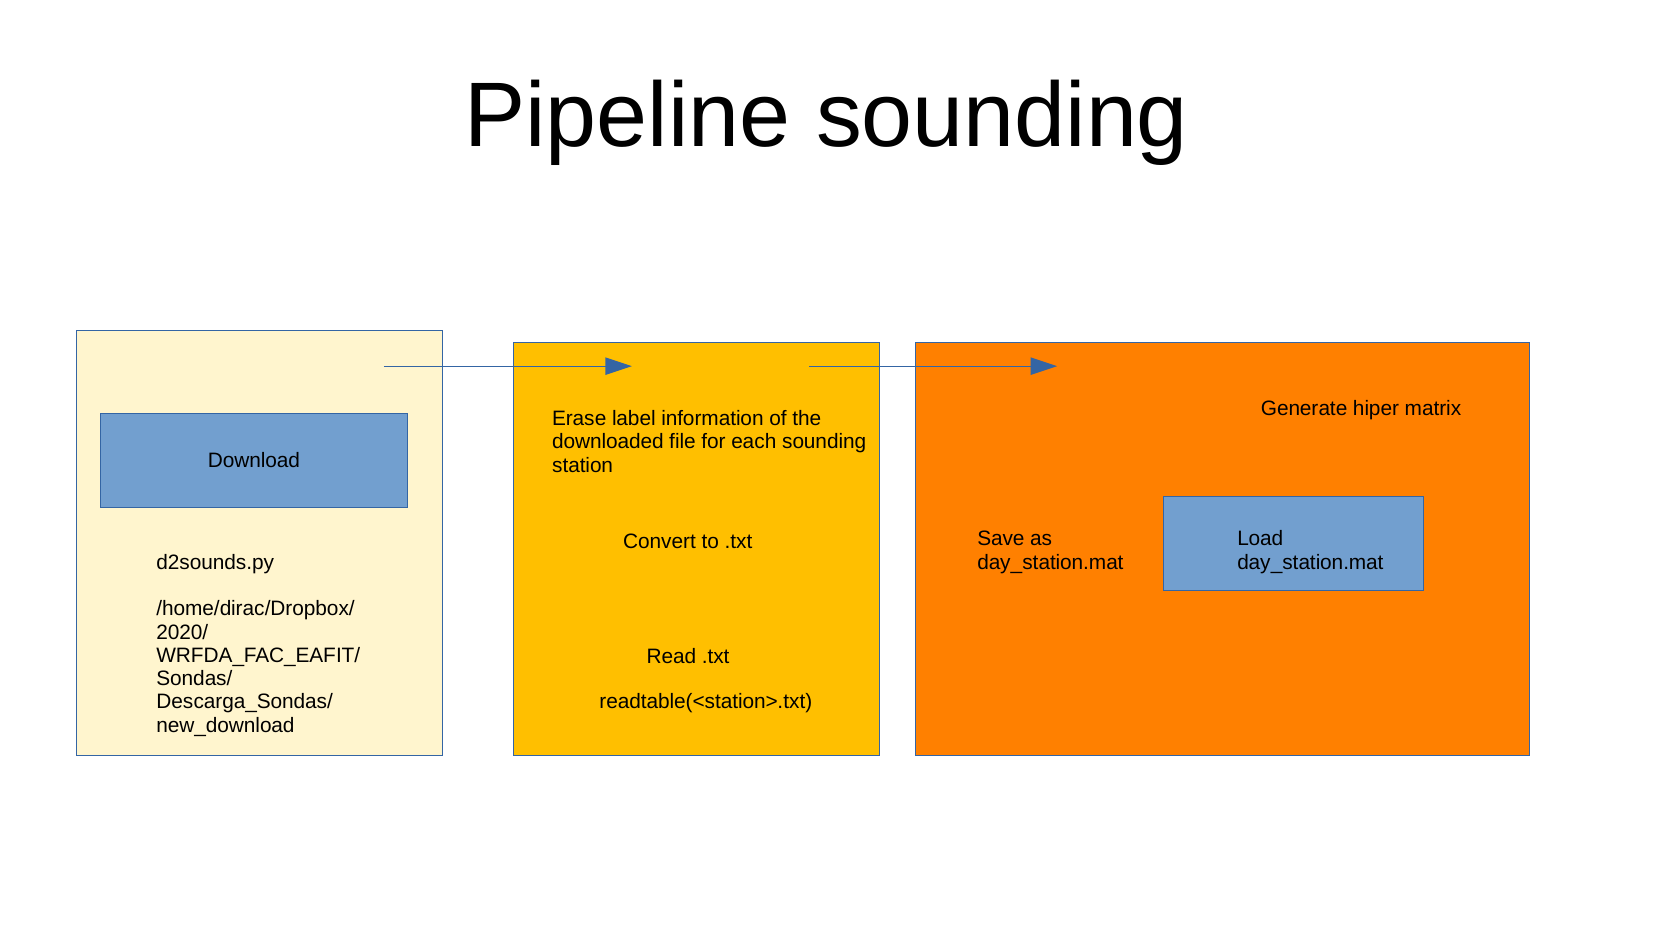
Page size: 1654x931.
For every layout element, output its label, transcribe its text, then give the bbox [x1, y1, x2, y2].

text_box Erase label information of the downloaded file for each sounding station [537, 399, 904, 485]
text_box [915, 342, 1530, 756]
text_box Download [100, 413, 408, 508]
text_box Generate hiper matrix [1246, 389, 1542, 475]
text_box d2sounds.py /home/dirac/Dropbox/2020/WRFDA_FAC_EAFIT/Sondas/Descarga_Sondas/new_download [141, 543, 396, 745]
text_box [76, 330, 443, 756]
text_box readtable(<station>.txt) [584, 682, 833, 756]
text_box Read .txt [631, 637, 762, 682]
text_box Load day_station.mat [1222, 519, 1412, 605]
text_box Convert to .txt [608, 521, 810, 582]
title Pipeline sounding [82, 37, 1571, 193]
text_box [513, 342, 880, 756]
text_box Save as day_station.mat [962, 519, 1140, 582]
